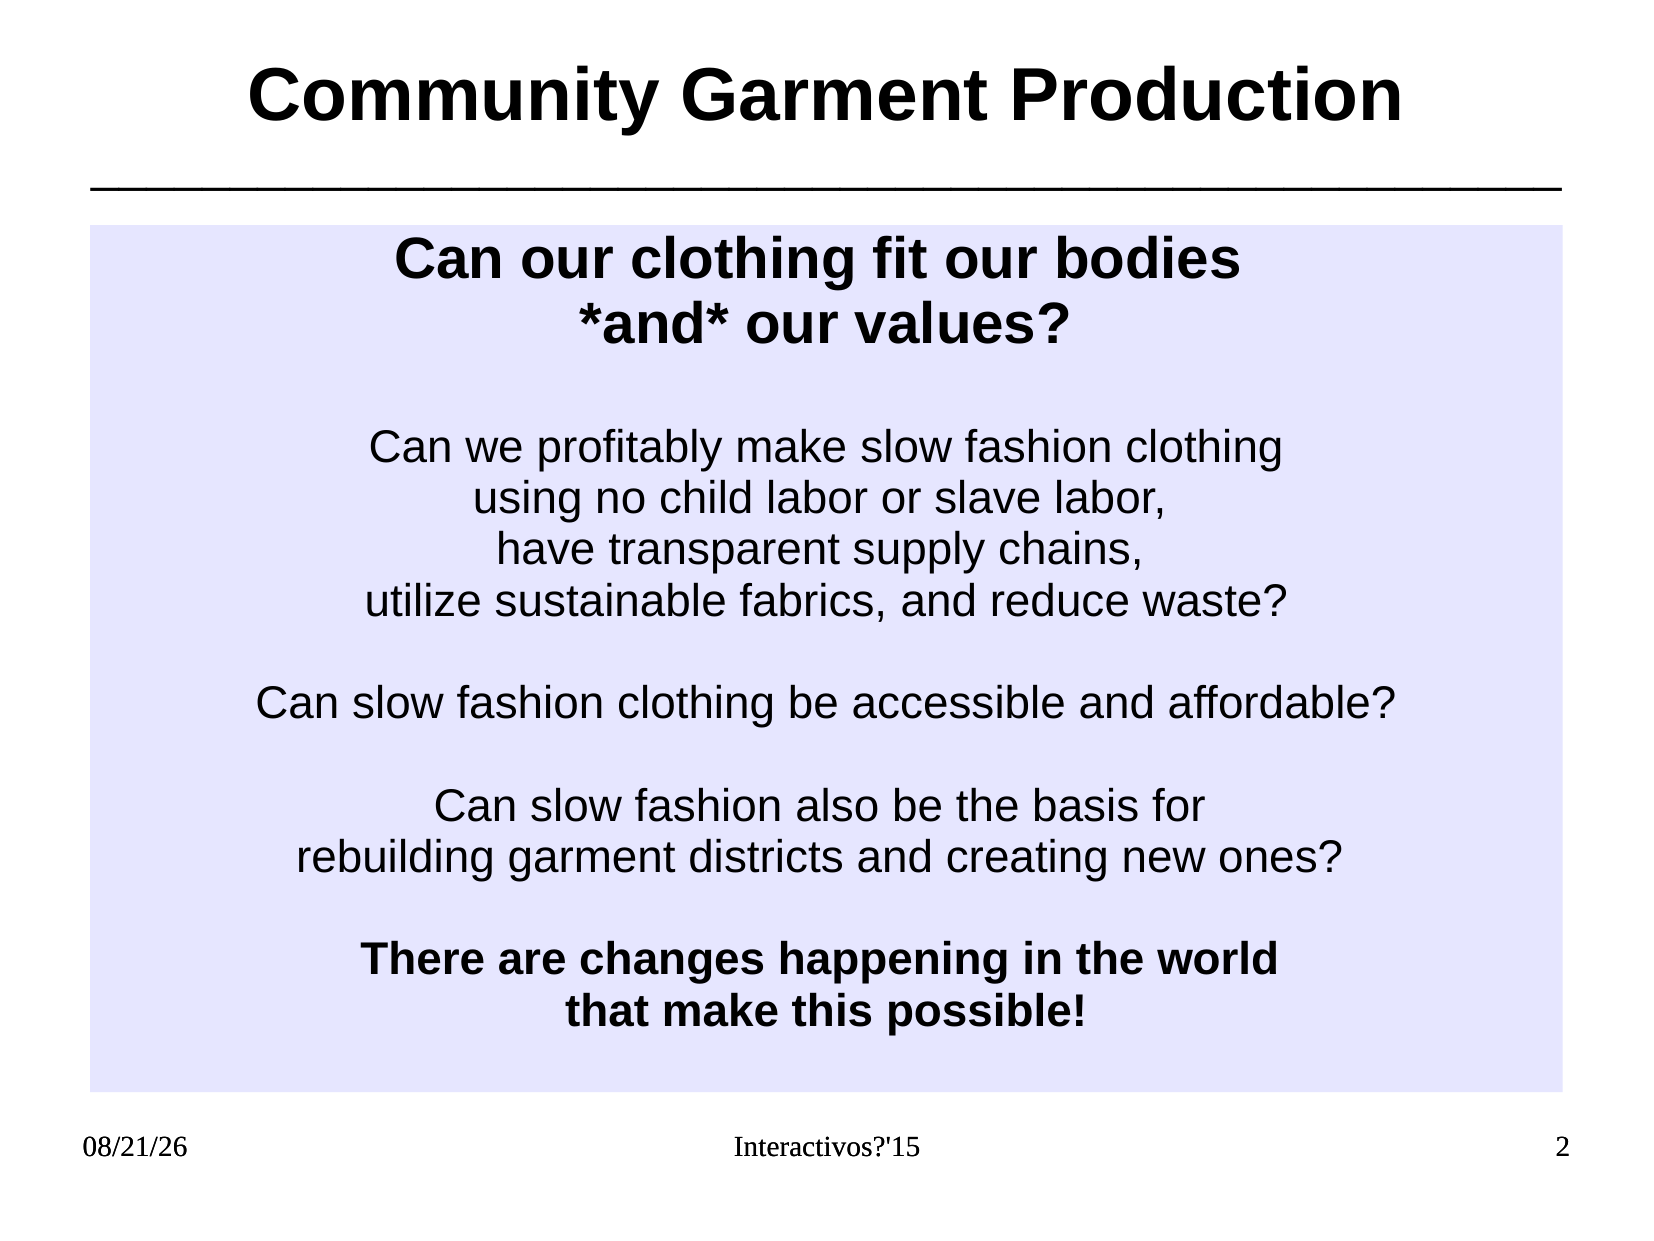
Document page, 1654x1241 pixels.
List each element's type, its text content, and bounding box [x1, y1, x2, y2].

title Community Garment Production _____________________________________________________ [82, 49, 1571, 196]
subtitle Can our clothing fit our bodies *and* our values? Can we profitably make slow fashion clothing using no child labor or slave labor, have transparent supply chains, utilize sustainable fabrics, and reduce waste? Can slow fashion clothing be accessible and affordable? Can slow fashion also be the basis for rebuilding garment districts and creating new ones? There are changes happening in the world that make this possible! [90, 225, 1563, 1093]
